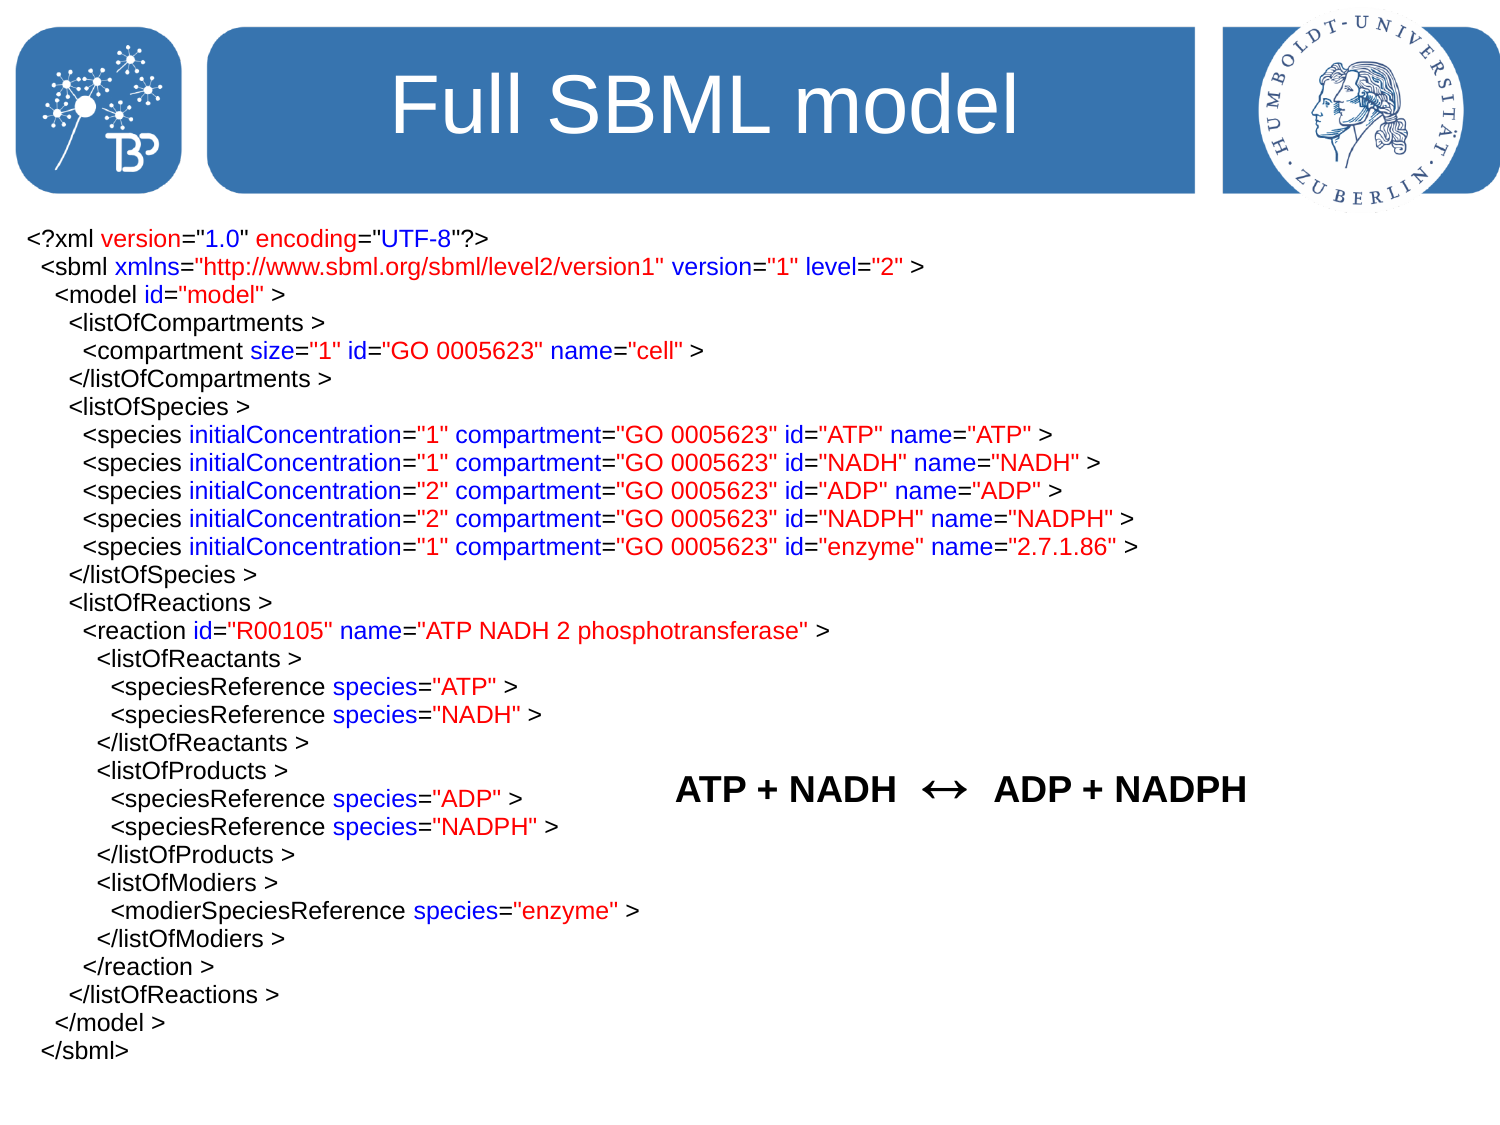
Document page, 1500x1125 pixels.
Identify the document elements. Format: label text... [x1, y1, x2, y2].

title Full SBML model [240, 45, 1171, 165]
picture [15, 7, 1500, 213]
text_box <?xml version="1.0" encoding="UTF-8"?> <sbml xmlns="http://www.sbml.org/sbml/level2/version1" version="1" level="2" > <model id="model" > <listOfCompartments > <compartment size="1" id="GO 0005623" name="cell" > </listOfCompartments > <listOfSpecies > <species initialConcentration="1" compartment="GO 0005623" id="ATP" name="ATP" > <species initialConcentration="1" compartment="GO 0005623" id="NADH" name="NADH" > <species initialConcentration="2" compartment="GO 0005623" id="ADP" name="ADP" > <species initialConcentration="2" compartment="GO 0005623" id="NADPH" name="NADPH" > <species initialConcentration="1" compartment="GO 0005623" id="enzyme" name="2.7.1.86" > </listOfSpecies > <listOfReactions > <reaction id="R00105" name="ATP NADH 2 phosphotransferase" > <listOfReactants > <speciesReference species="ATP" > <speciesReference species="NADH" > </listOfReactants > <listOfProducts > <speciesReference species="ADP" > <speciesReference species="NADPH" > </listOfProducts > <listOfModiers > <modierSpeciesReference species="enzyme" > </listOfModiers > </reaction > </listOfReactions > </model > </sbml> [11, 217, 1441, 1073]
text_box ATP + NADH ↔ ADP + NADPH [660, 726, 1396, 826]
